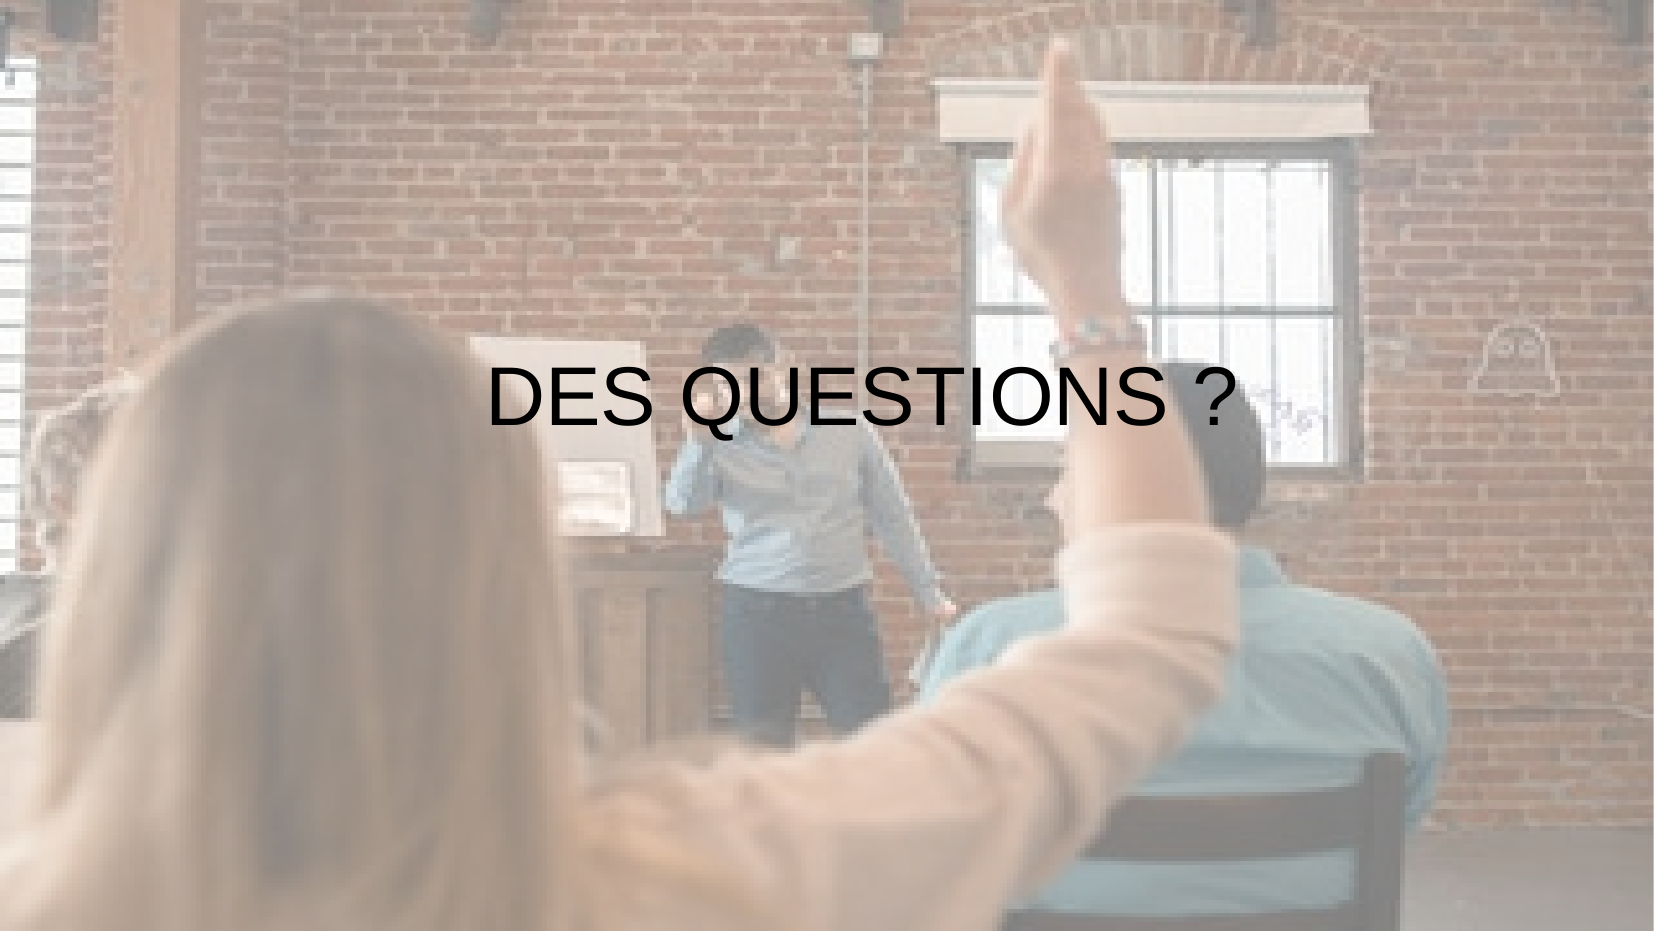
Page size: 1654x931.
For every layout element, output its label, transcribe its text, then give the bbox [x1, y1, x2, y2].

picture [0, 0, 1654, 931]
subtitle DES QUESTIONS ? [82, 37, 1571, 758]
